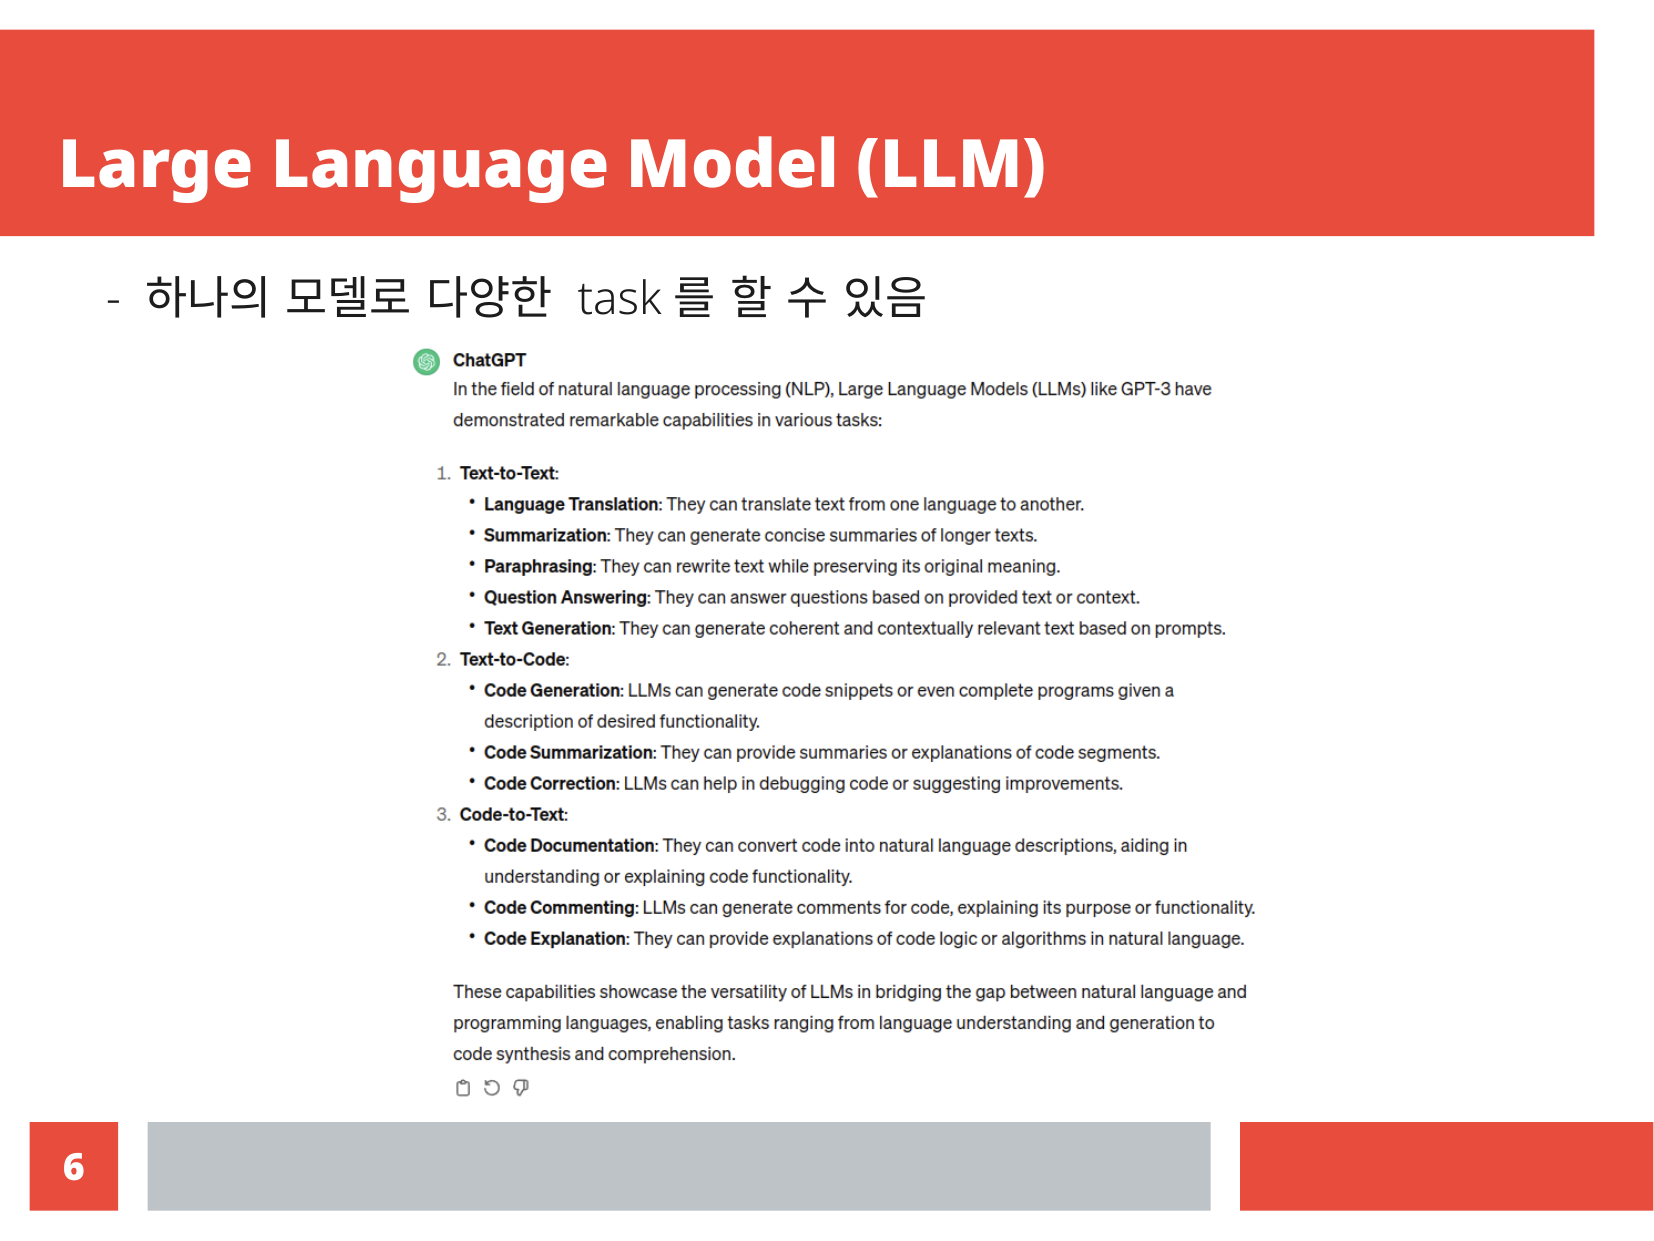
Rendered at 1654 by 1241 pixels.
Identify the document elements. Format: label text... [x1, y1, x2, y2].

title Large Language Model (LLM) [59, 59, 1595, 207]
picture [390, 331, 1276, 1111]
list - 하나의 모델로 다양한 task를 할 수 있음 [59, 265, 1565, 1034]
